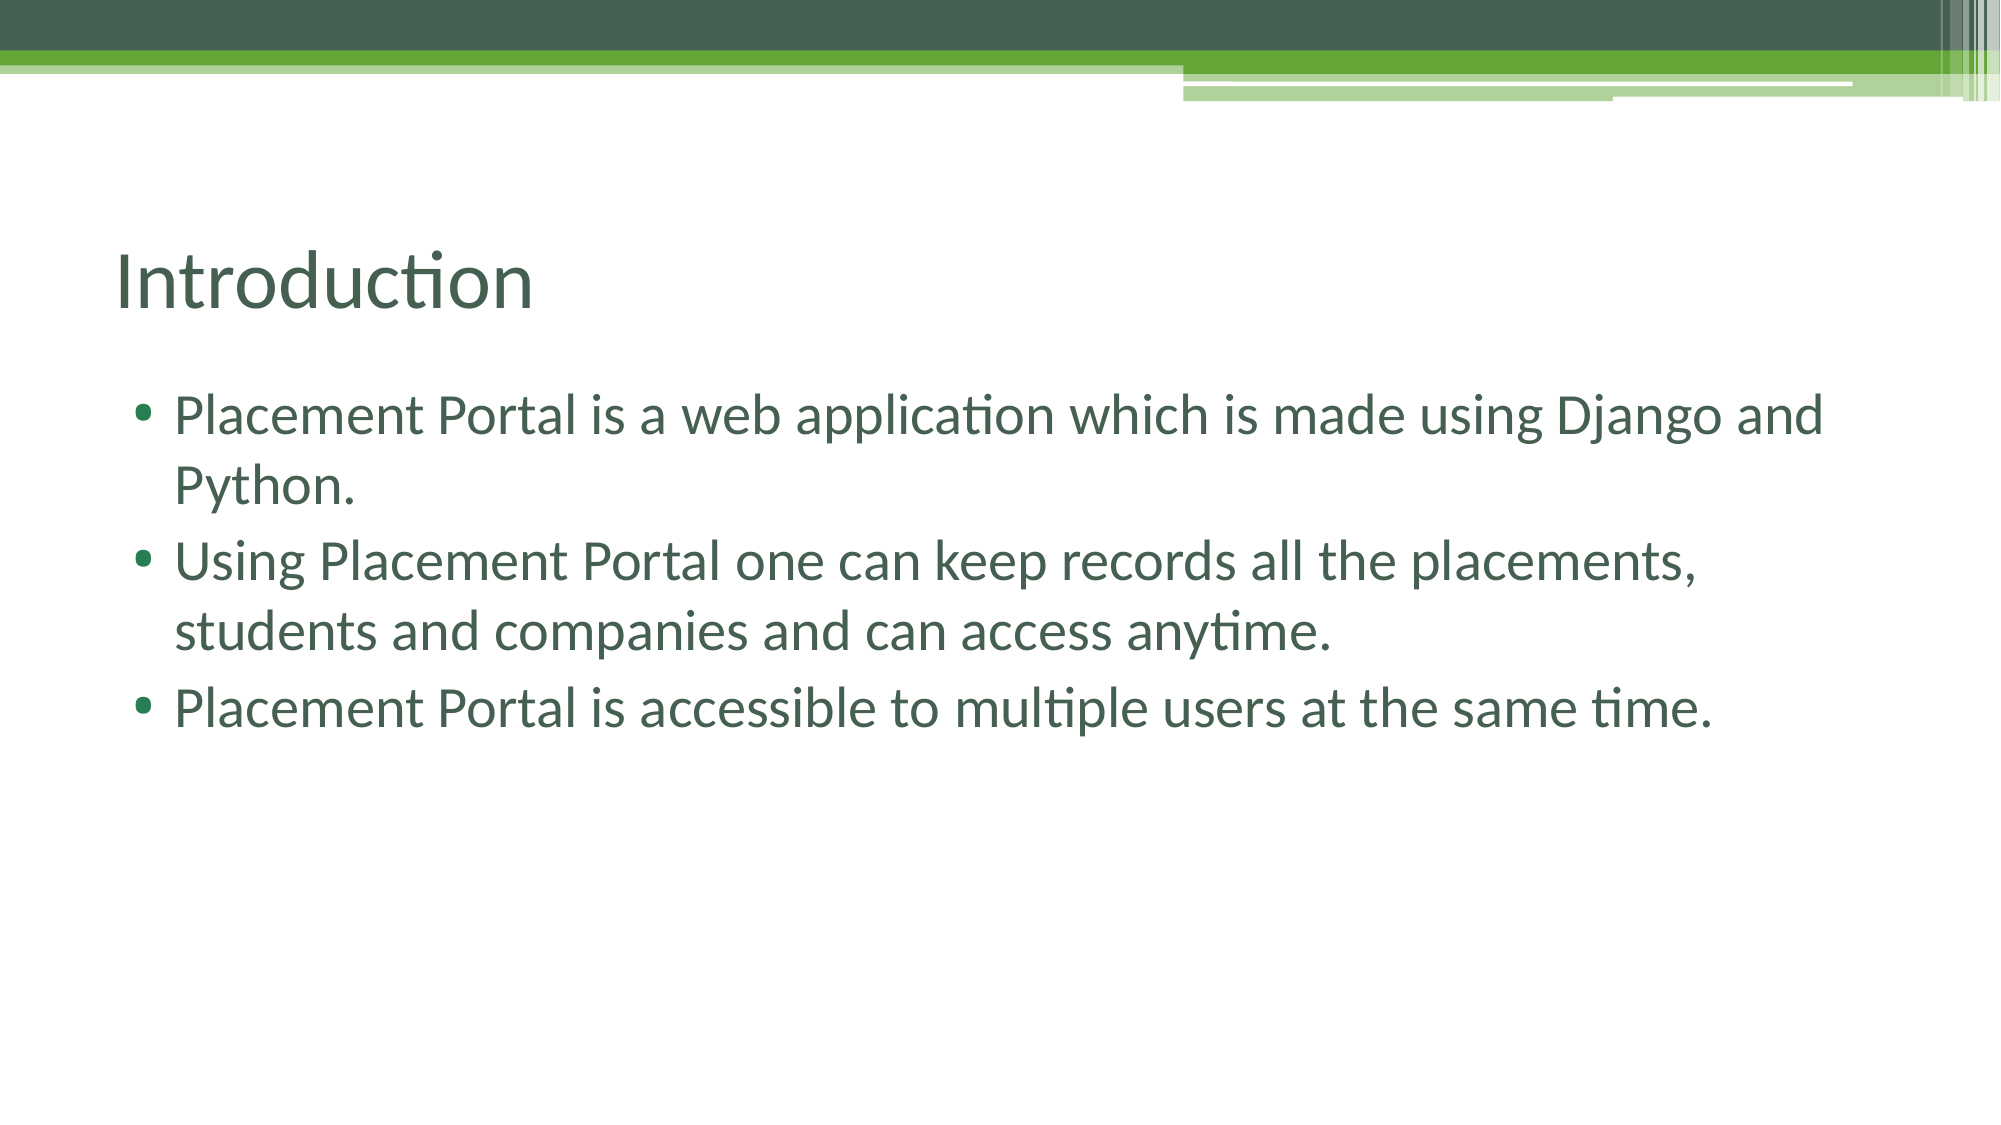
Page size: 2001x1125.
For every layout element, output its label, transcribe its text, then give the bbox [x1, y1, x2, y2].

list Placement Portal is a web application which is made using Django and Python. Using Placement Portal one can keep records all the placements, students and companies and can access anytime. Placement Portal is accessible to multiple users at the same time. [99, 368, 1900, 1079]
title Introduction [99, 187, 1900, 363]
